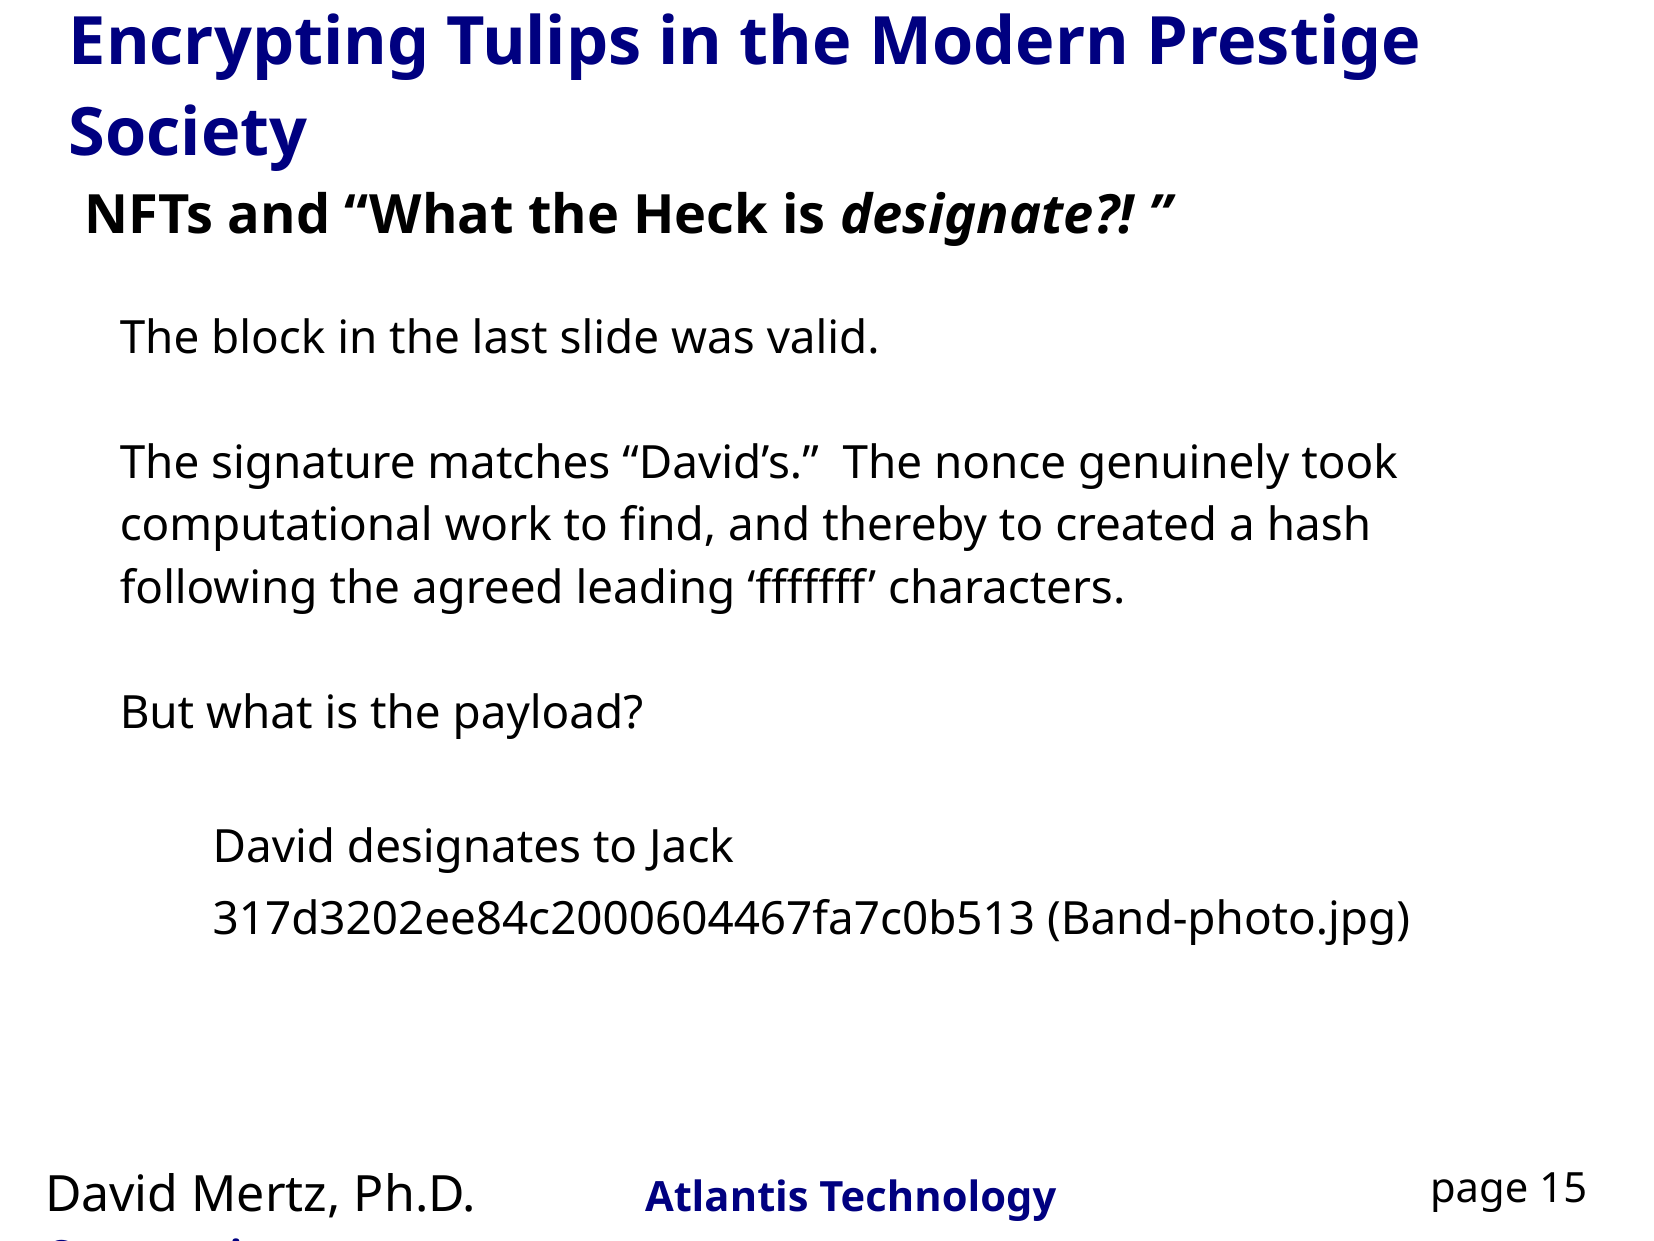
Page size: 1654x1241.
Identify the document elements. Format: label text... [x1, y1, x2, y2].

text_box The block in the last slide was valid. The signature matches “David’s.” The nonce genuinely took computational work to find, and thereby to created a hash following the agreed leading ‘fffffff’ characters. But what is the payload? David designates to Jack 317d3202ee84c2000604467fa7c0b513 (Band-photo.jpg) [105, 296, 1561, 976]
list NFTs and “What the Heck is designate?! ” [84, 175, 1231, 252]
